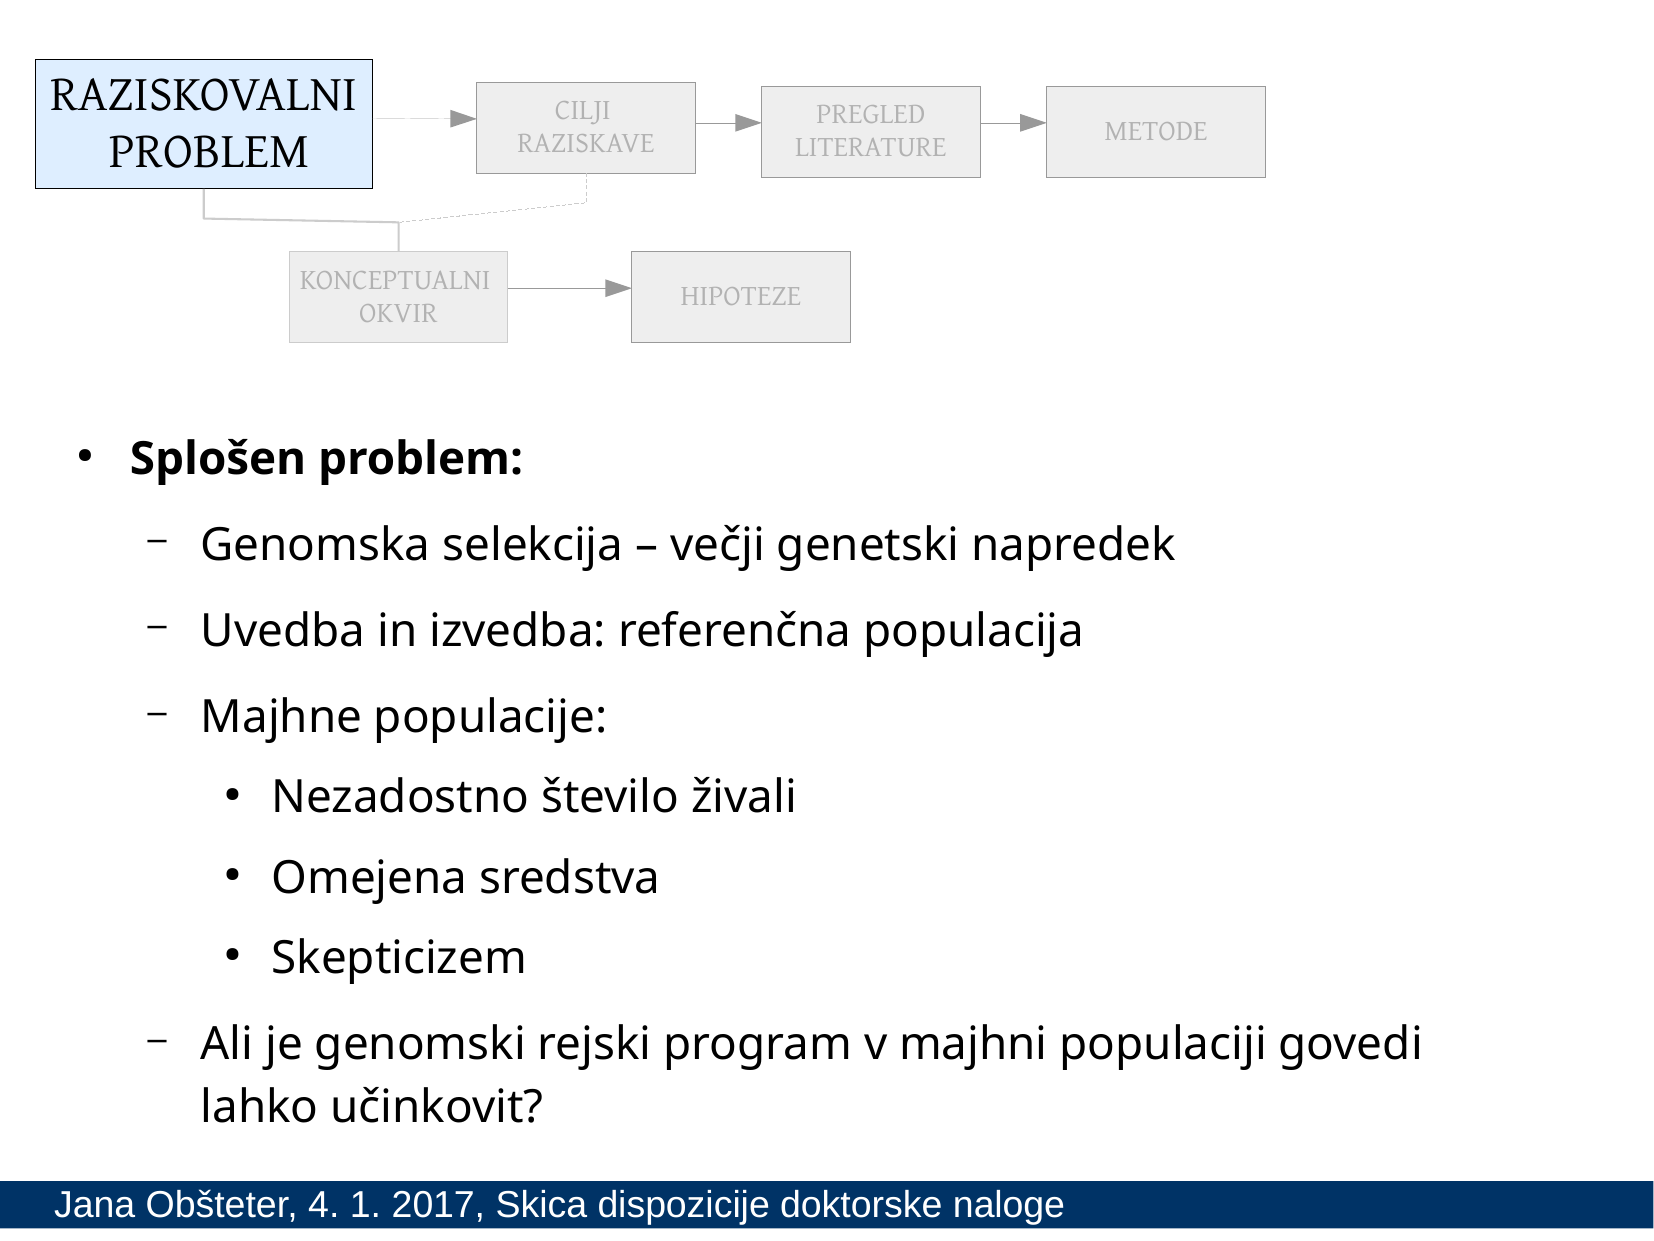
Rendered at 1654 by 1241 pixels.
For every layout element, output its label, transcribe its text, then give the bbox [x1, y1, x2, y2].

text_box METODE [1046, 86, 1266, 178]
text_box CILJI RAZISKAVE [476, 82, 696, 174]
text_box PREGLED LITERATURE [761, 86, 981, 178]
text_box KONCEPTUALNI OKVIR [289, 251, 508, 343]
list Splošen problem: Genomska selekcija – večji genetski napredek Uvedba in izvedba: referenčna populacija Majhne populacije: Nezadostno število živali Omejena sredstva Skepticizem Ali je genomski rejski program v majhni populaciji govedi lahko učinkovit? [59, 425, 1548, 1145]
text_box RAZISKOVALNI PROBLEM [35, 59, 373, 189]
text_box Jana Obšteter, 4. 1. 2017, Skica dispozicije doktorske naloge [0, 1181, 1654, 1229]
text_box HIPOTEZE [631, 251, 851, 343]
